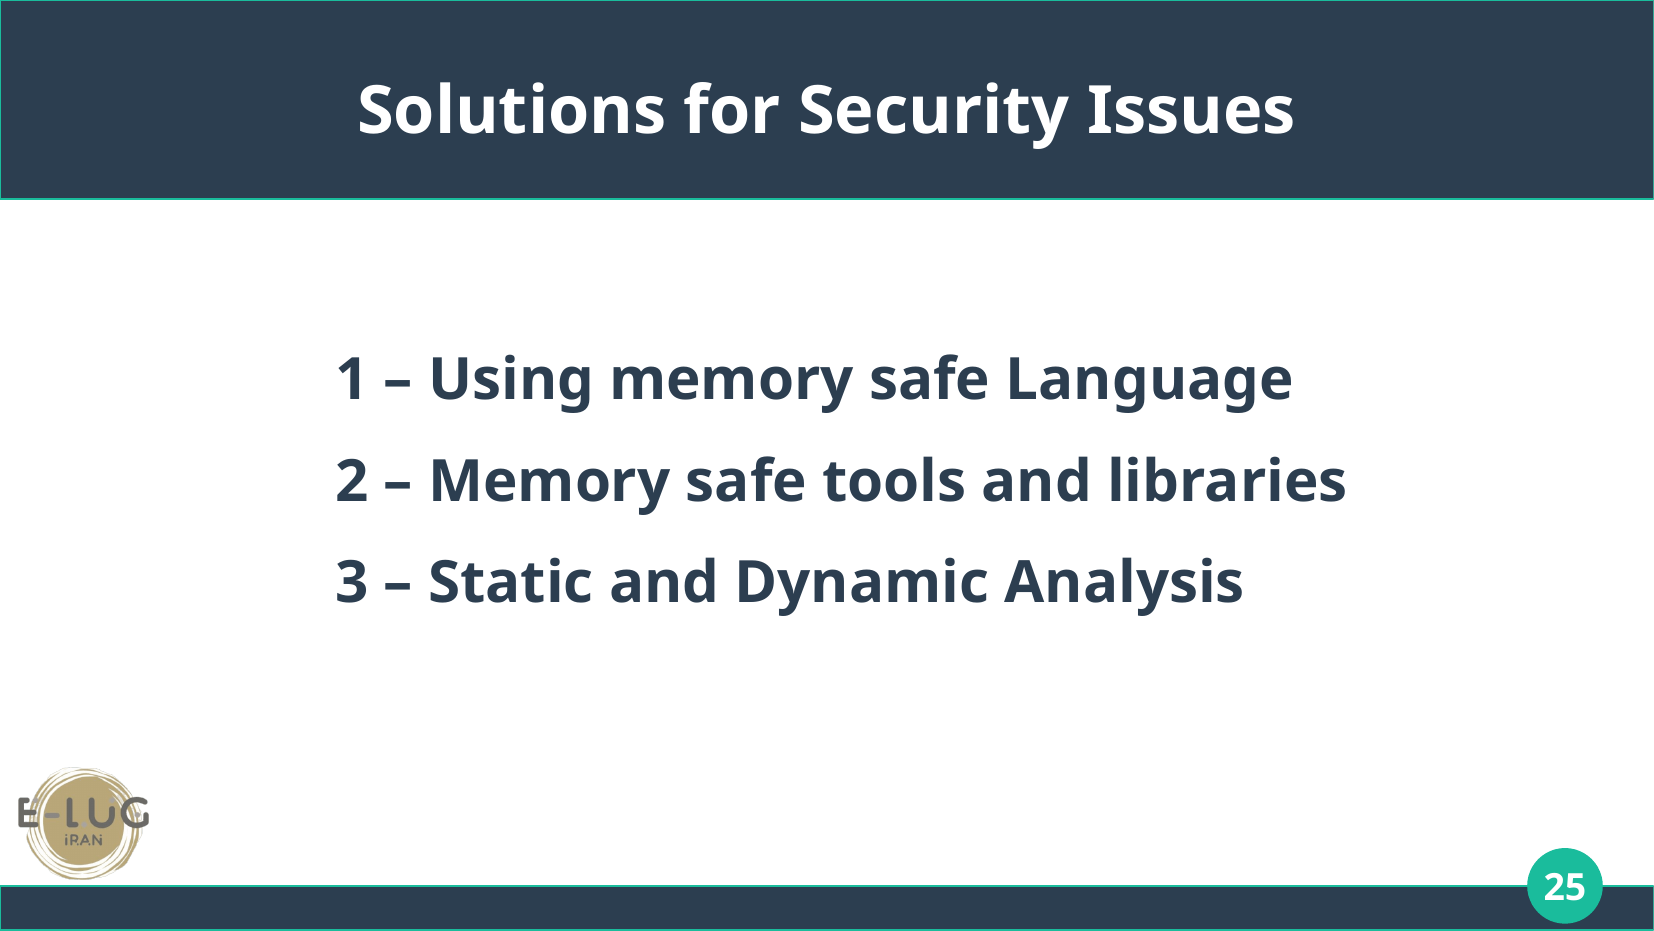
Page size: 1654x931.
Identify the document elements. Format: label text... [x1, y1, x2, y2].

list 1 – Using memory safe Language 2 – Memory safe tools and libraries 3 – Static and Dynamic Analysis [264, 337, 1654, 931]
title Solutions for Security Issues [59, 25, 1595, 145]
picture [0, 749, 168, 901]
